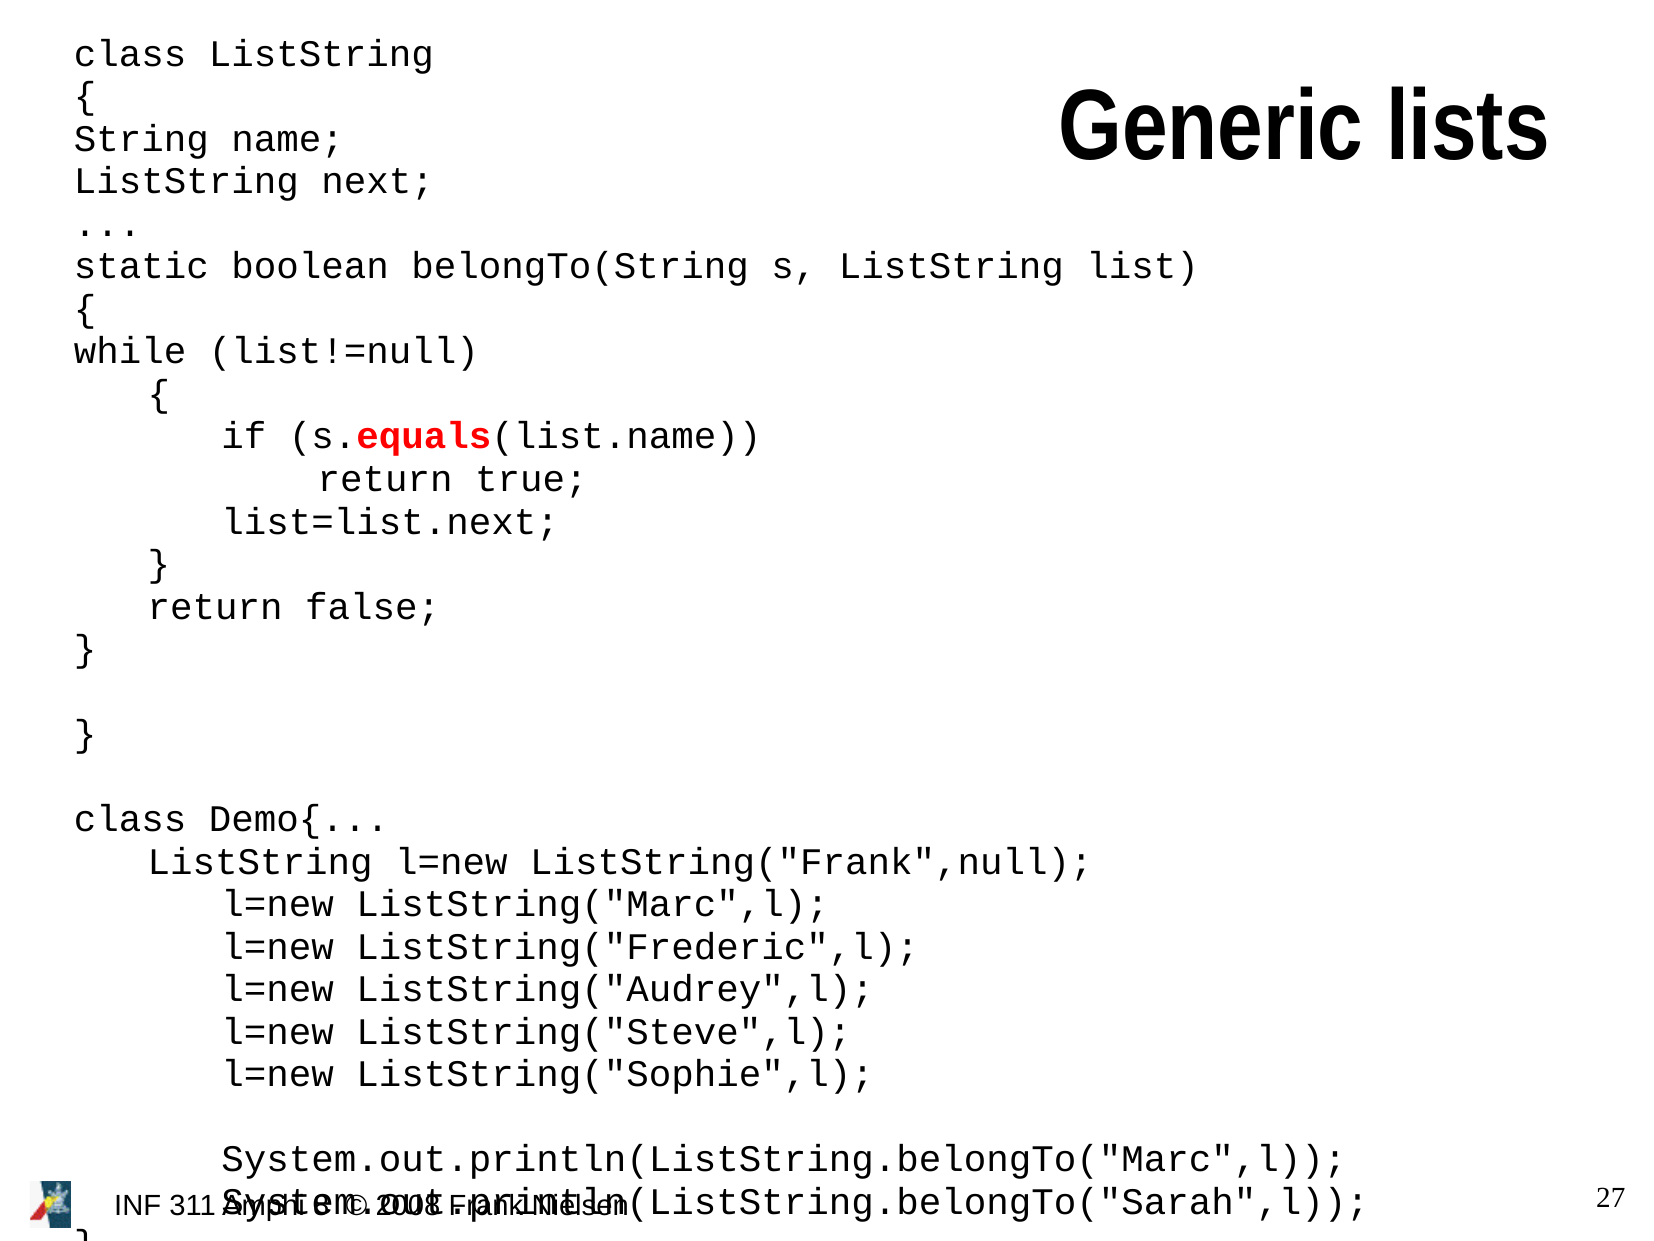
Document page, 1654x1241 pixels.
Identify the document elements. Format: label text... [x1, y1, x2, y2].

text_box Generic lists [1043, 59, 1566, 189]
text_box class ListString { String name; ListString next; ... static boolean belongTo(String s, ListString list) { while (list!=null) { if (s.equals(list.name)) return true; list=list.next; } return false; } } class Demo{... ListString l=new ListString("Frank",null); l=new ListString("Marc",l); l=new ListString("Frederic",l); l=new ListString("Audrey",l); l=new ListString("Steve",l); l=new ListString("Sophie",l); System.out.println(ListString.belongTo("Marc",l)); System.out.println(ListString.belongTo("Sarah",l)); } [59, 27, 1625, 1241]
picture [29, 1181, 59, 1228]
